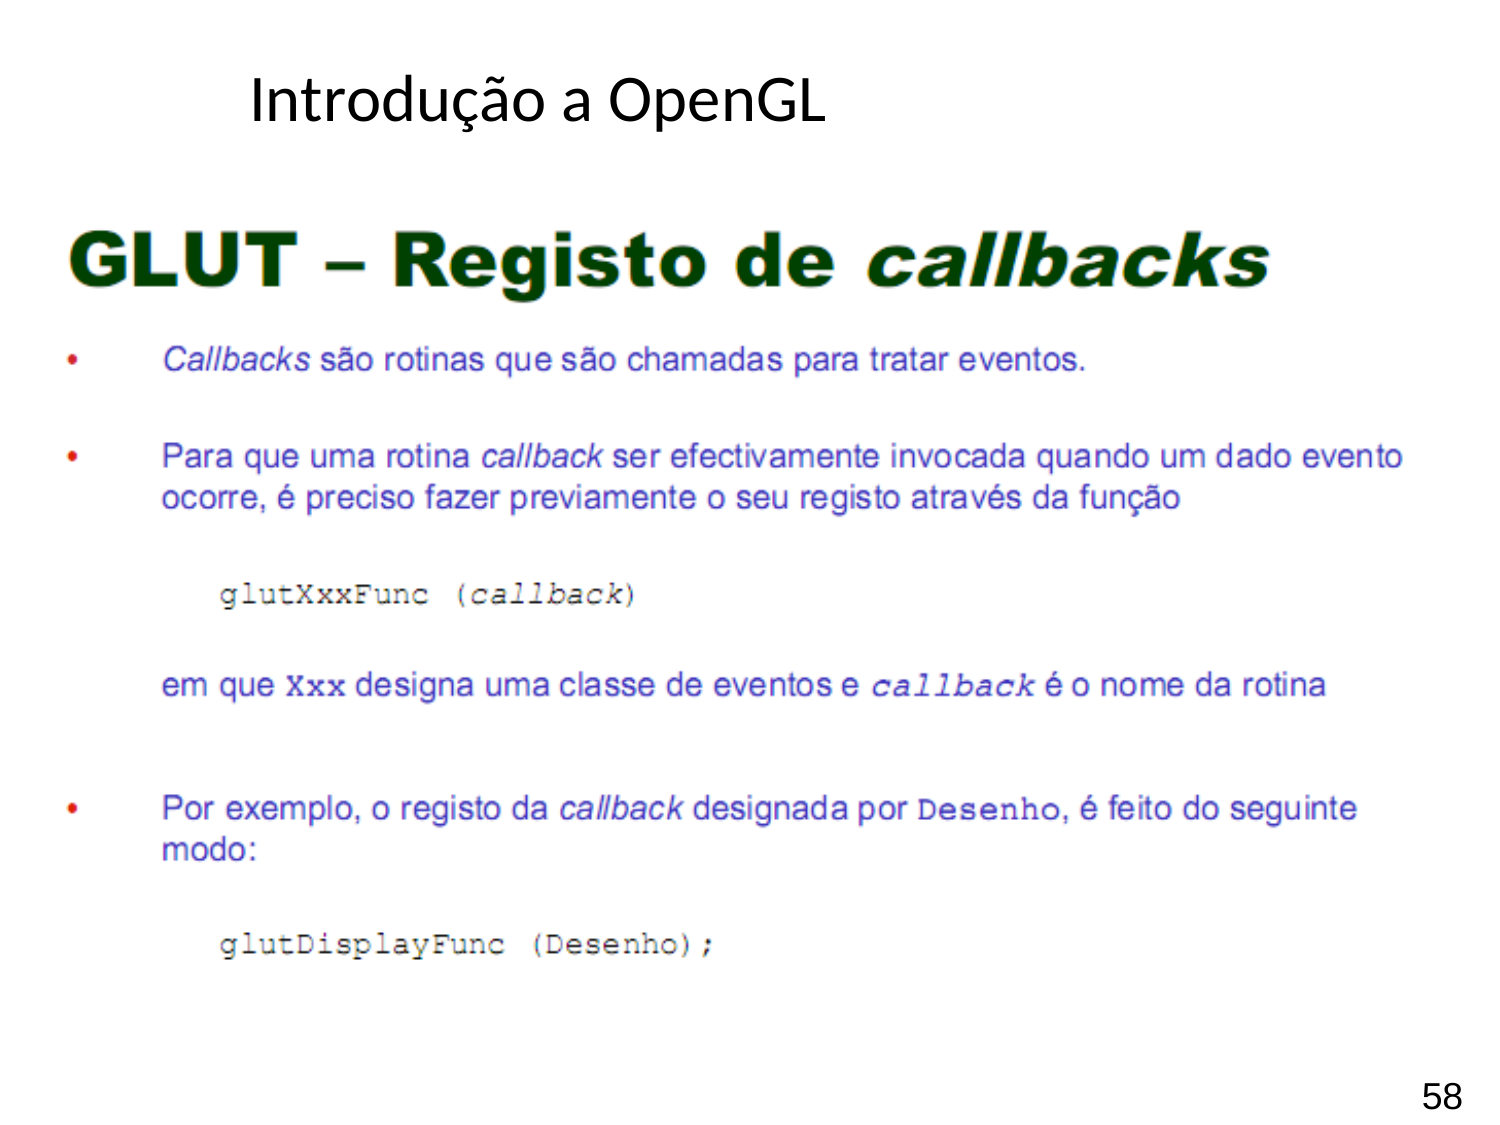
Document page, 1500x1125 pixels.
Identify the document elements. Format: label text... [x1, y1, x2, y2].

text_box 58 [1407, 1064, 1479, 1125]
text_box Introdução a OpenGL [234, 46, 1285, 188]
picture [30, 190, 1442, 1032]
